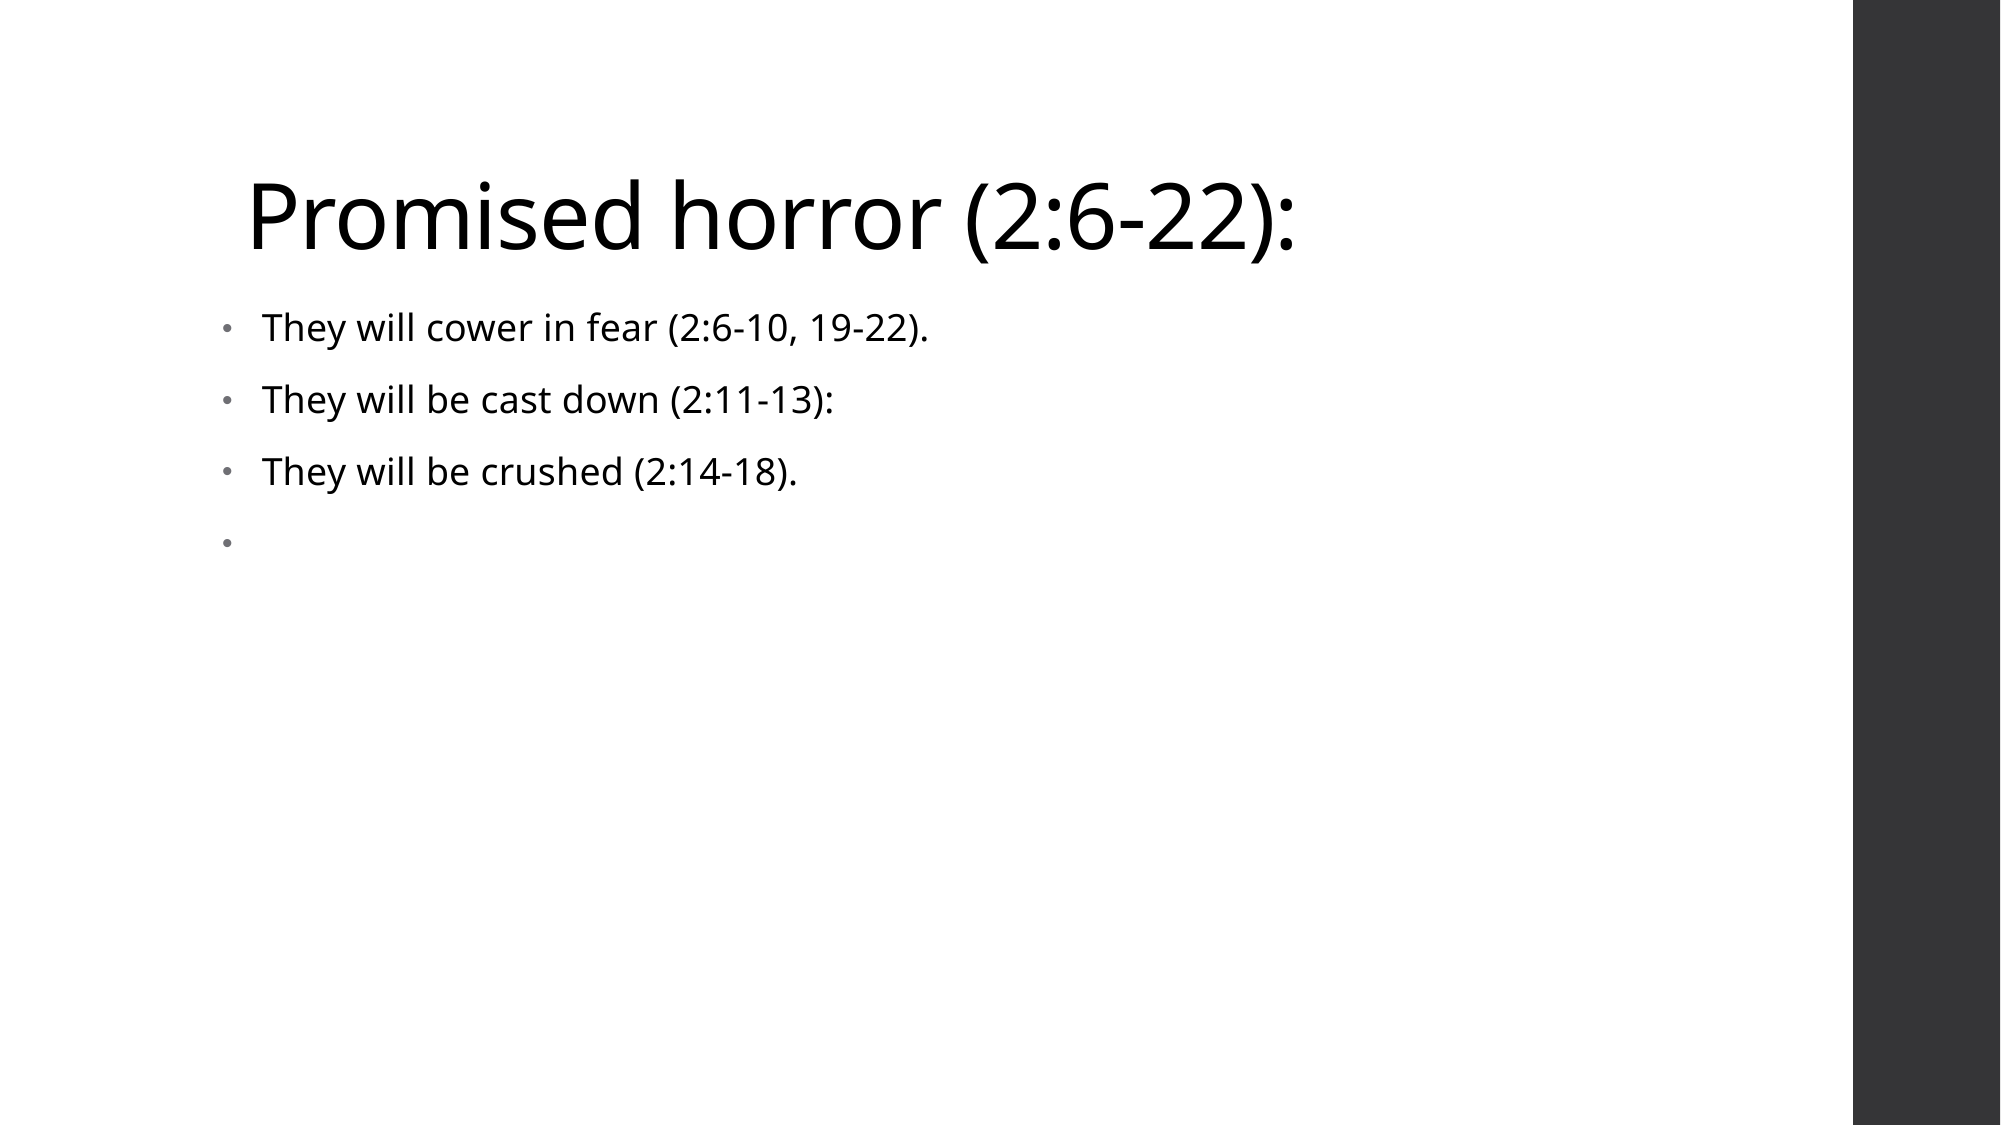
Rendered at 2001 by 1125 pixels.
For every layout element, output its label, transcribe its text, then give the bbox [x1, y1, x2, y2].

title Promised horror (2:6-22): [206, 60, 1797, 278]
list They will cower in fear (2:6-10, 19-22). They will be cast down (2:11-13): They will be crushed (2:14-18). [206, 299, 1617, 1014]
